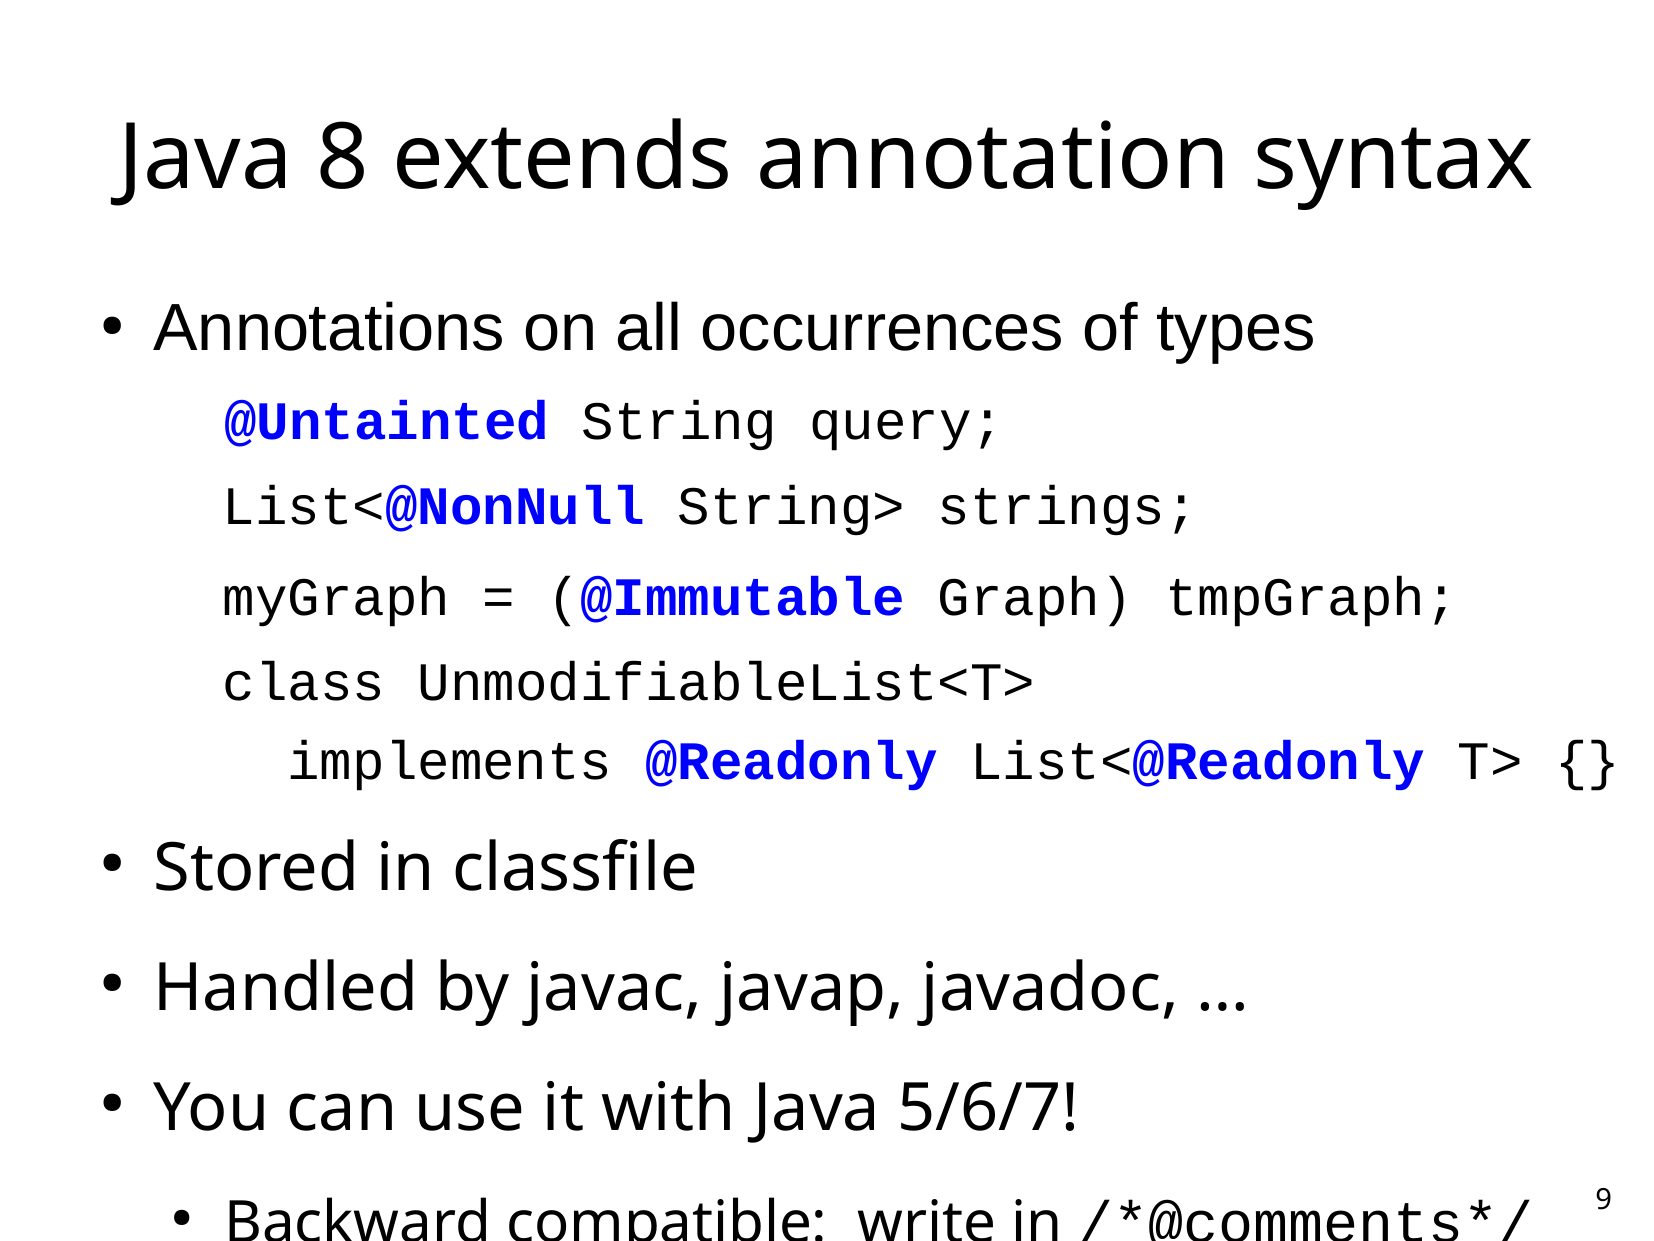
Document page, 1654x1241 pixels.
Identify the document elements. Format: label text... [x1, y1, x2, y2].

title Java 8 extends annotation syntax [82, 56, 1571, 250]
list Annotations on all occurrences of types @Untainted String query; List<@NonNull String> strings; myGraph = (@Immutable Graph) tmpGraph; class UnmodifiableList<T> implements @Readonly List<@Readonly T> {} Stored in classfile Handled by javac, javap, javadoc, … You can use it with Java 5/6/7! Backward compatible: write in /*@comments*/ [82, 290, 1654, 1213]
